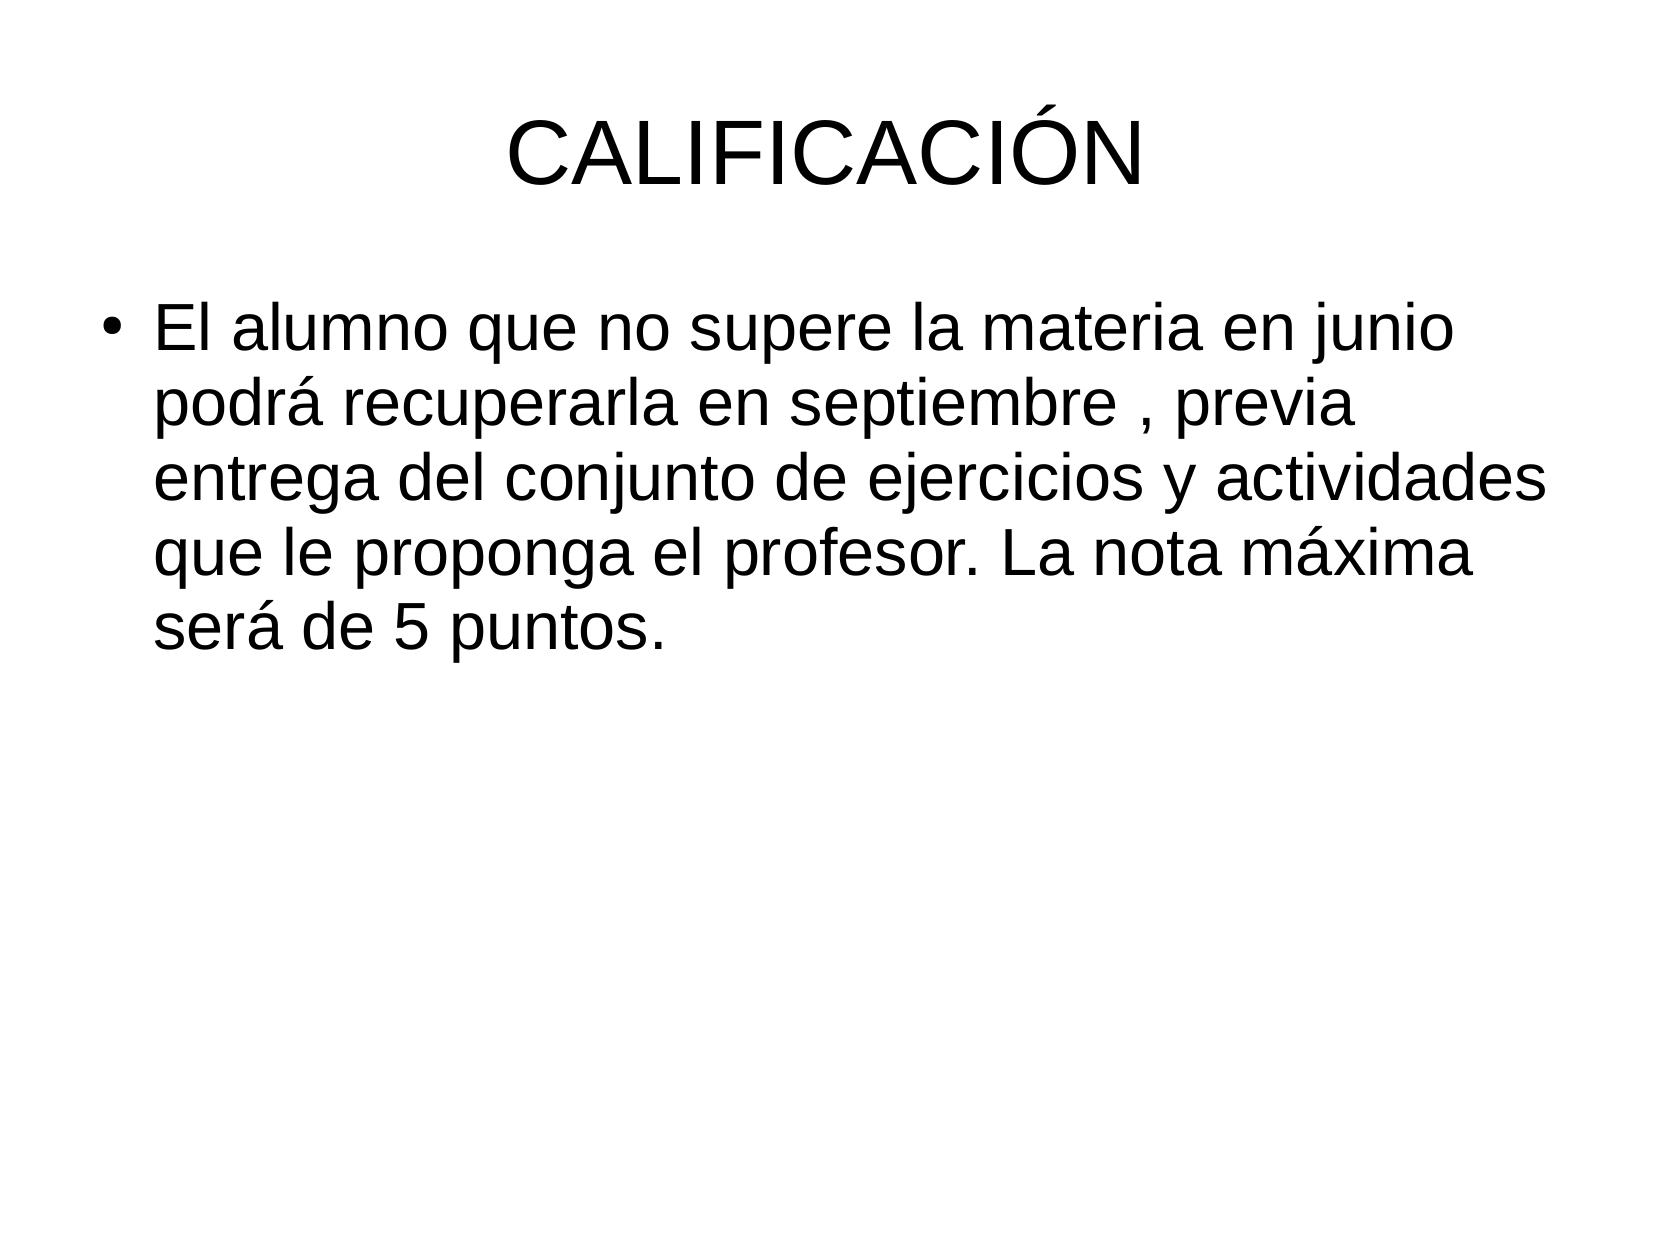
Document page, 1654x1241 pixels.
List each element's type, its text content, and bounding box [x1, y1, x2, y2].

list El alumno que no supere la materia en junio podrá recuperarla en septiembre , previa entrega del conjunto de ejercicios y actividades que le proponga el profesor. La nota máxima será de 5 puntos. [82, 290, 1571, 1109]
title CALIFICACIÓN [82, 56, 1571, 250]
